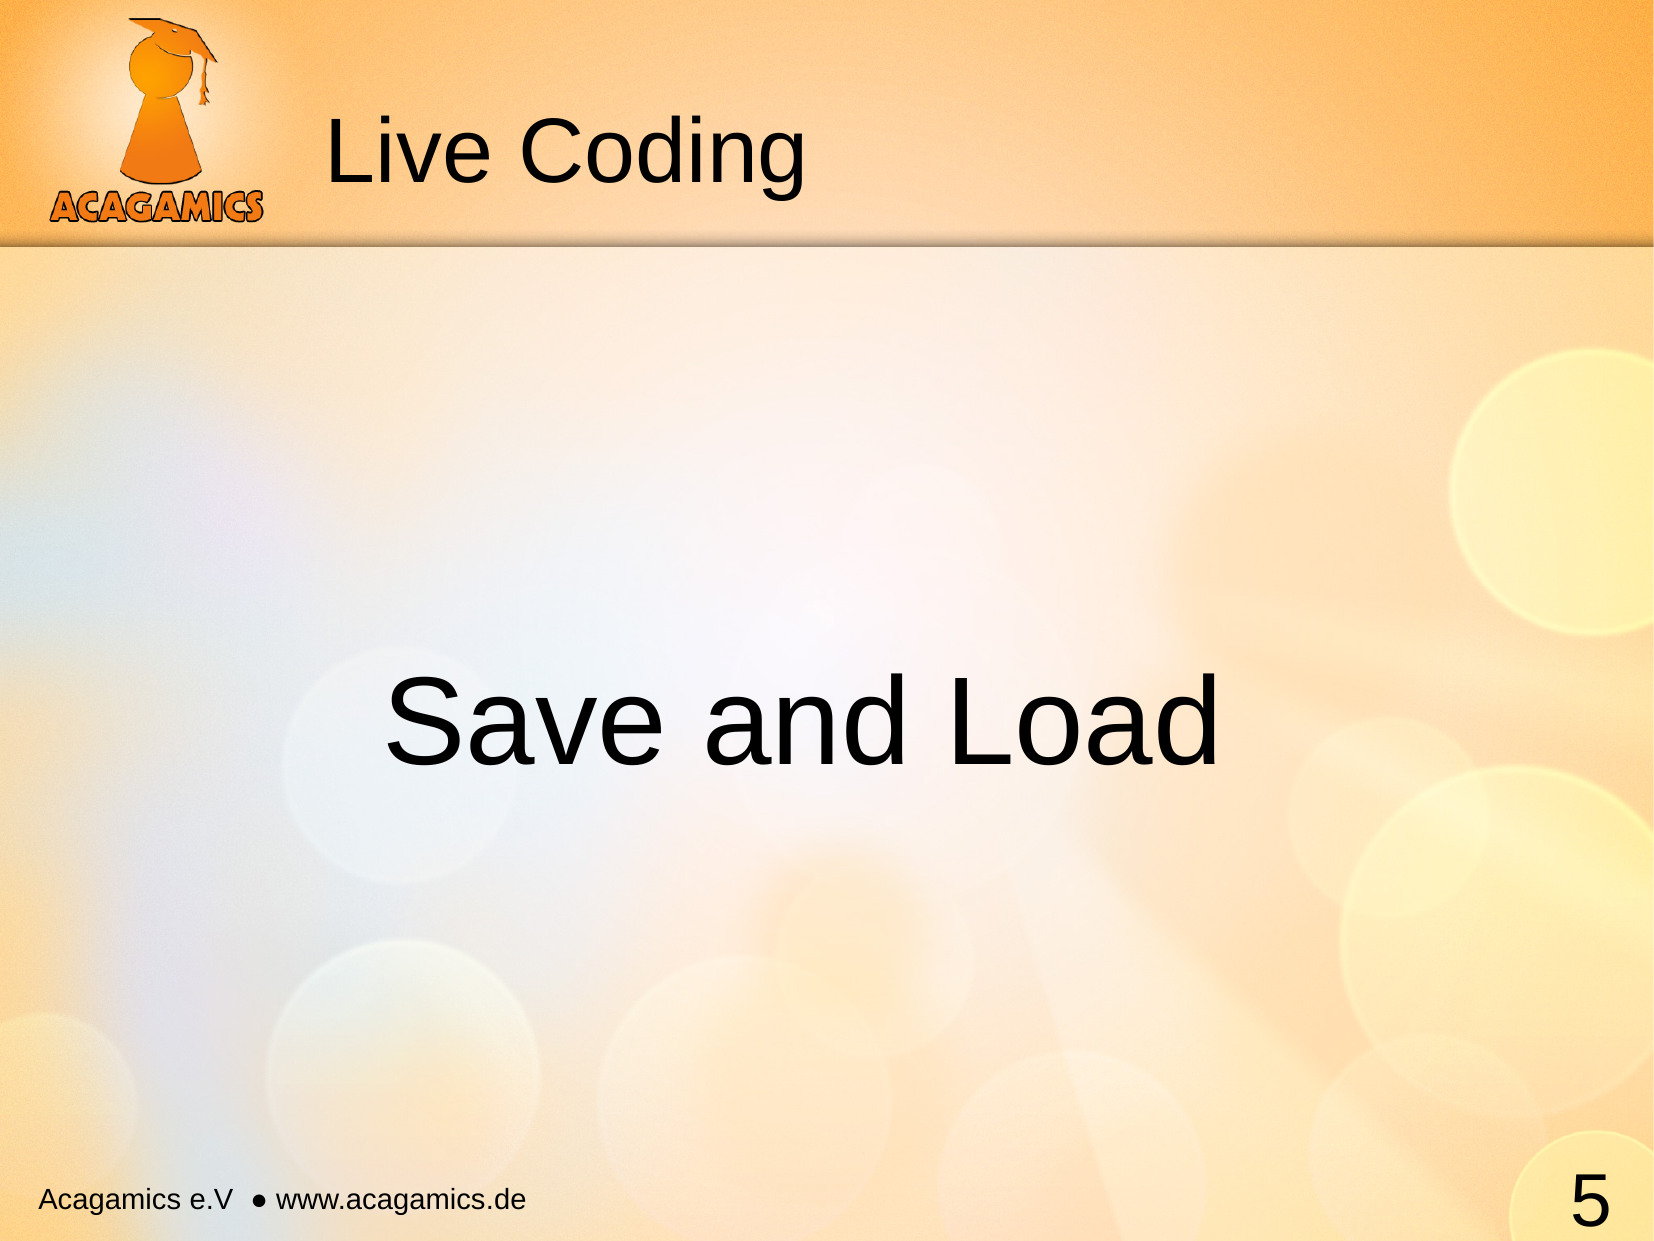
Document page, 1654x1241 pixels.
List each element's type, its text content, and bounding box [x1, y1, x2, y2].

list Save and Load [59, 295, 1548, 992]
text_box [1517, 1151, 1654, 1241]
title Live Coding [324, 76, 1571, 216]
